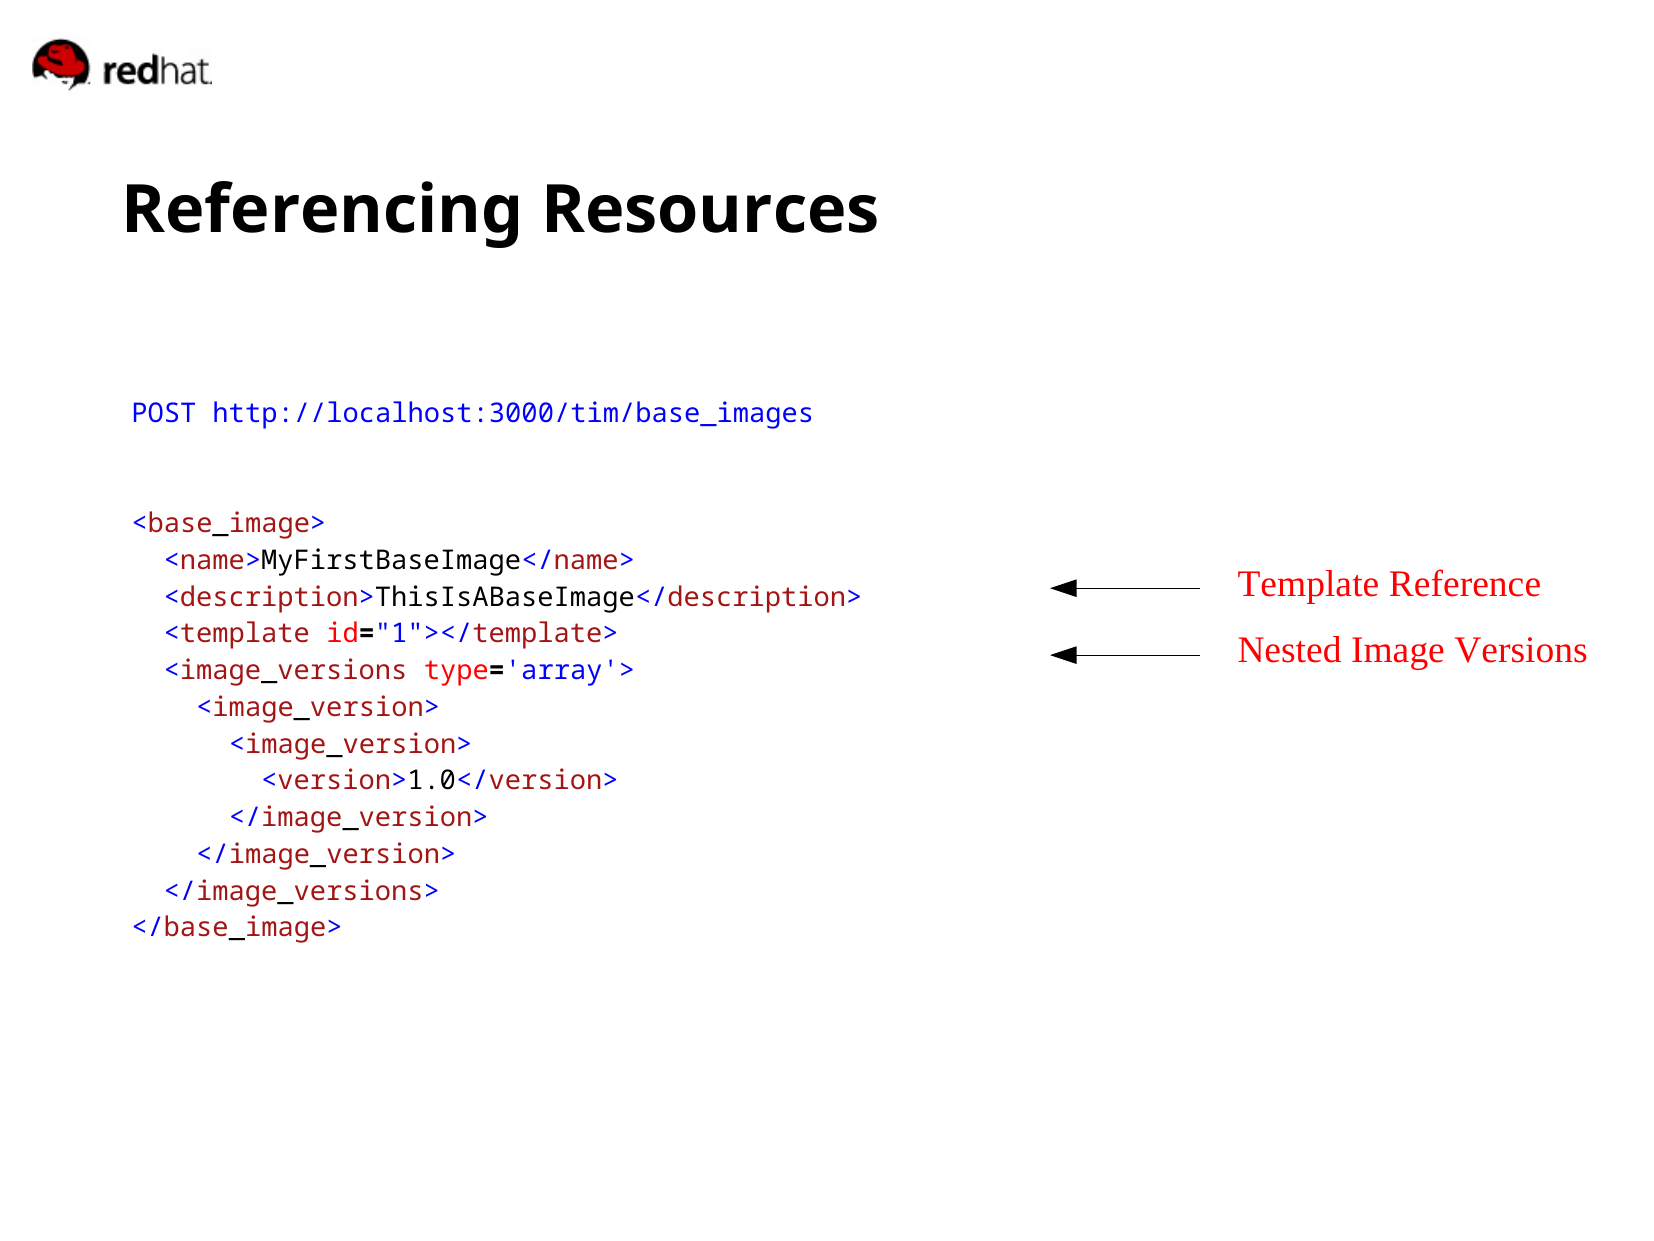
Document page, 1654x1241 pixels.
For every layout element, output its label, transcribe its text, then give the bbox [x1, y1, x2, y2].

text_box Template Reference [1237, 562, 1651, 609]
text_box POST http://localhost:3000/tim/base_images <base_image> <name>MyFirstBaseImage</name> <description>ThisIsABaseImage</description> <template id="1"></template> <image_versions type='array'> <image_version> <image_version> <version>1.0</version> </image_version> </image_version> </image_versions> </base_image> [131, 393, 863, 863]
text_box Nested Image Versions [1237, 629, 1651, 676]
picture [31, 37, 212, 98]
title Referencing Resources [121, 102, 1534, 310]
